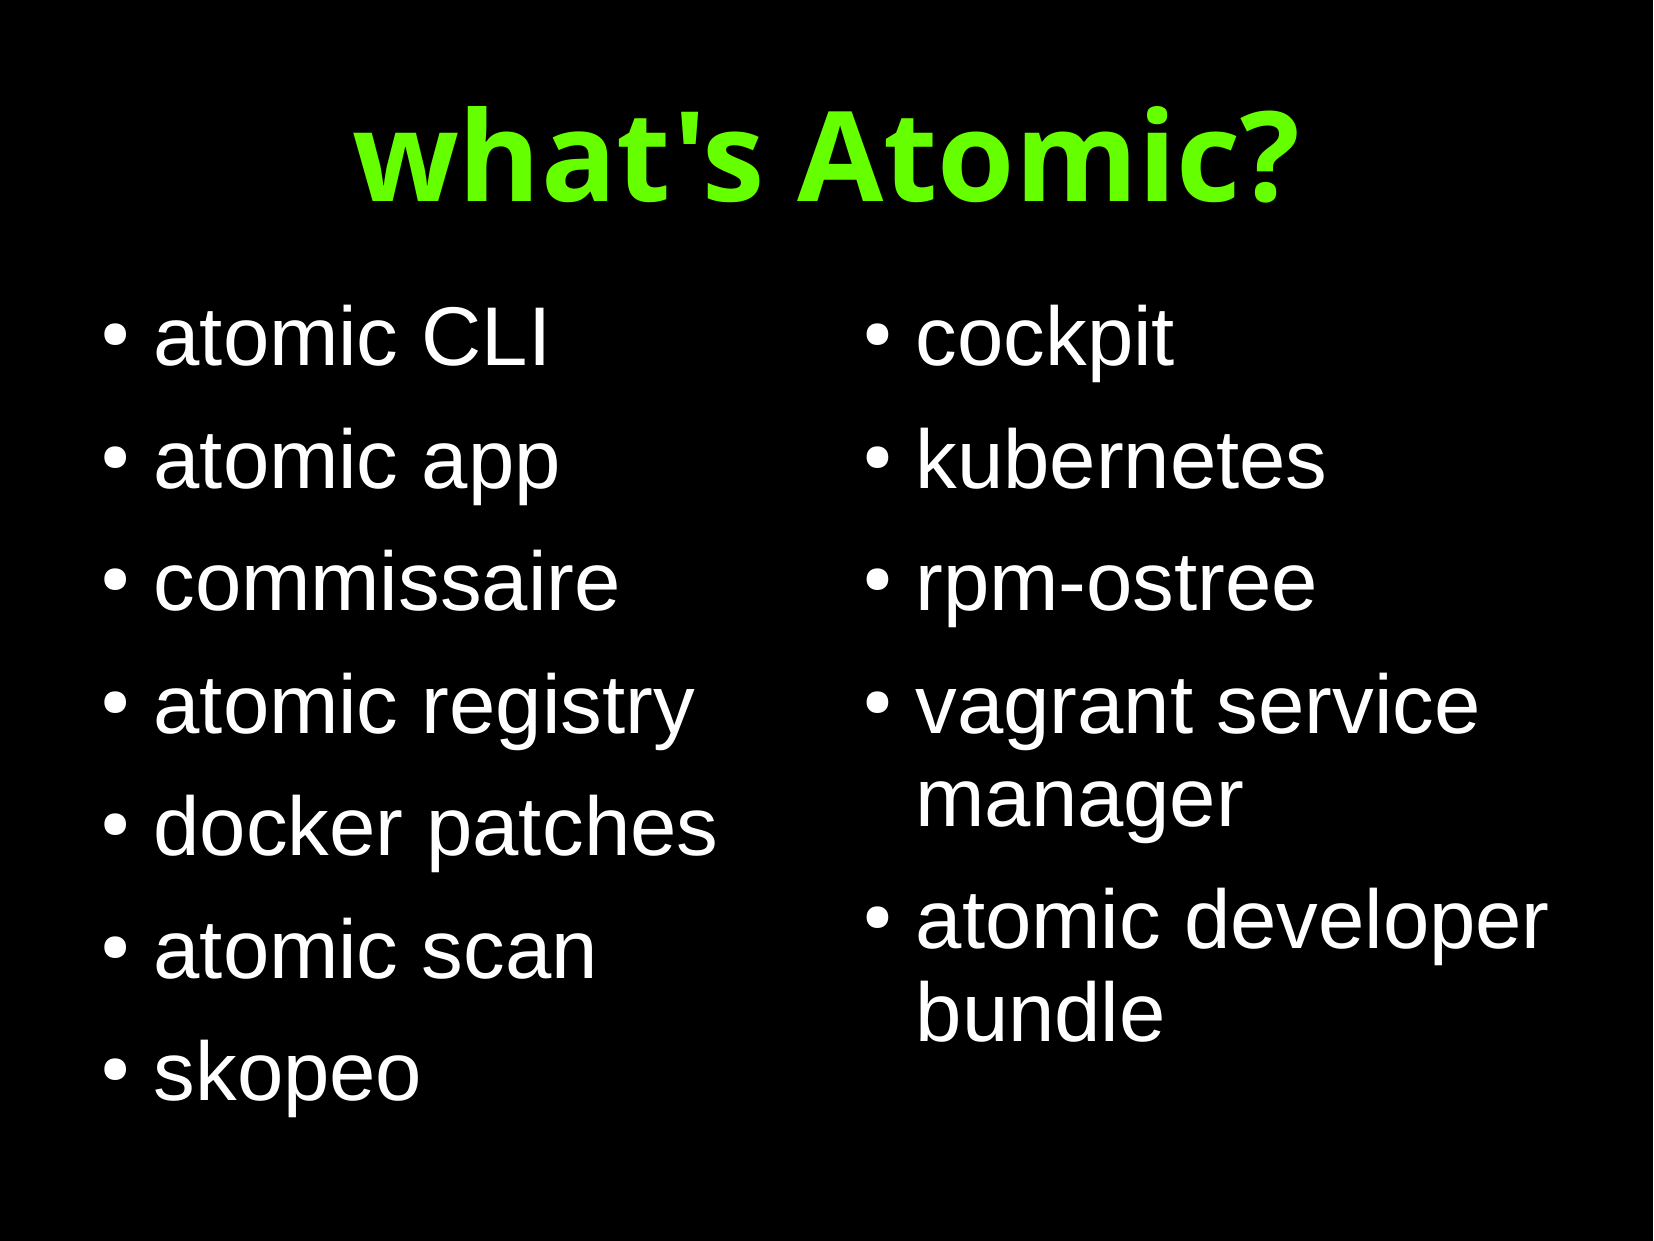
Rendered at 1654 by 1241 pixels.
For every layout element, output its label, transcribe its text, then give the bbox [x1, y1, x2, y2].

list atomic CLI atomic app commissaire atomic registry docker patches atomic scan skopeo [82, 290, 809, 1171]
list cockpit kubernetes rpm-ostree vagrant service manager atomic developer bundle [844, 290, 1571, 1171]
title what's Atomic? [82, 49, 1571, 257]
